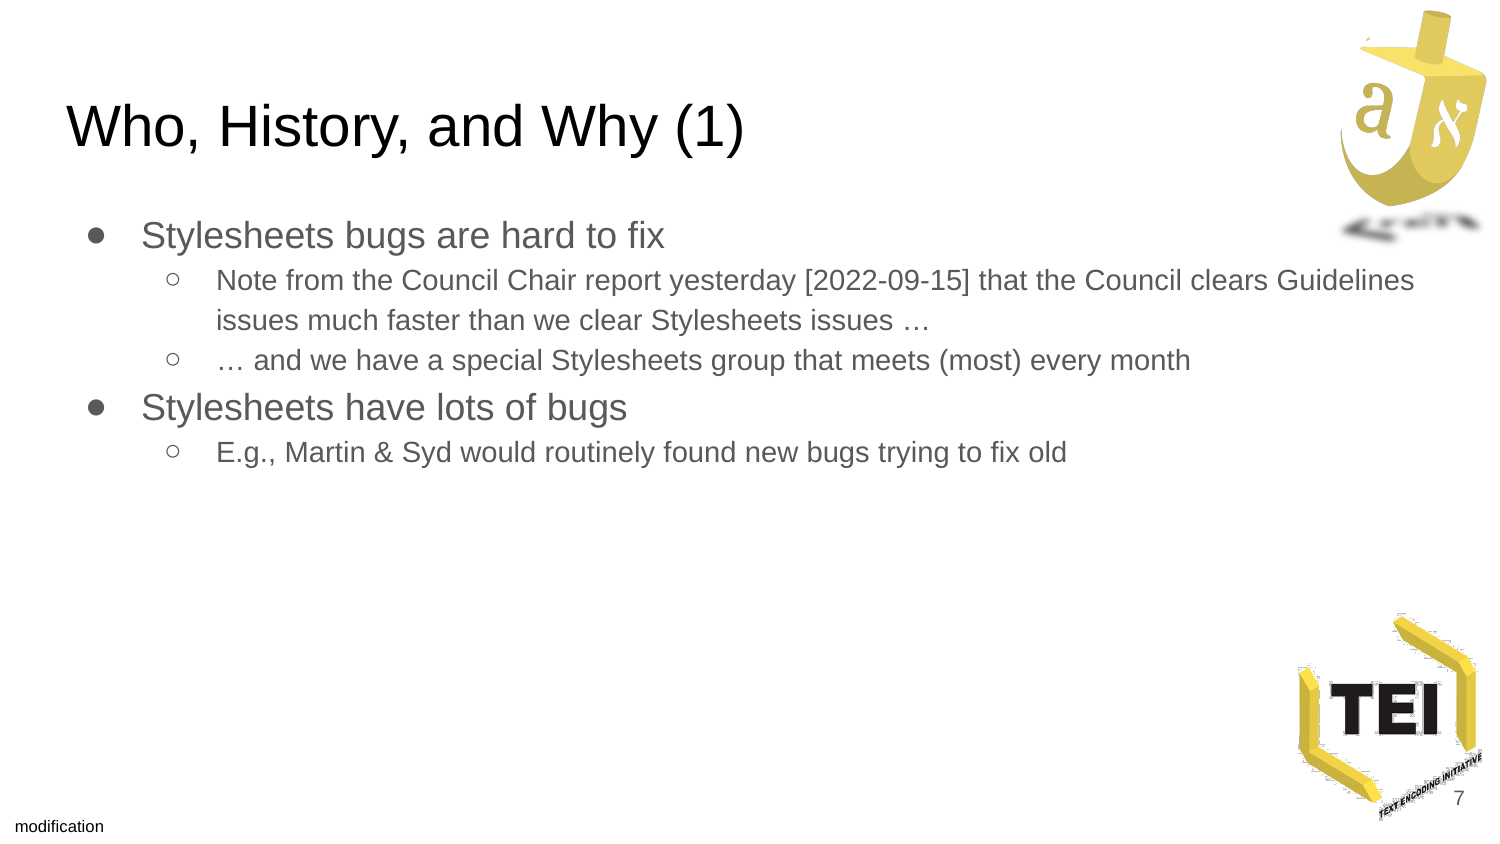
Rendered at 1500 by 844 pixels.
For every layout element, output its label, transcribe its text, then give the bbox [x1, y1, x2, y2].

title Who, History, and Why (1) [51, 72, 1449, 167]
picture [1324, 0, 1497, 250]
list Stylesheets bugs are hard to fix Note from the Council Chair report yesterday [2022-09-15] that the Council clears Guidelines issues much faster than we clear Stylesheets issues … … and we have a special Stylesheets group that meets (most) every month Stylesheets have lots of bugs E.g., Martin & Syd would routinely found new bugs trying to fix old [51, 189, 1449, 750]
slide_number <number> [1389, 764, 1480, 830]
text_box modification [0, 810, 136, 844]
picture [1275, 604, 1500, 830]
